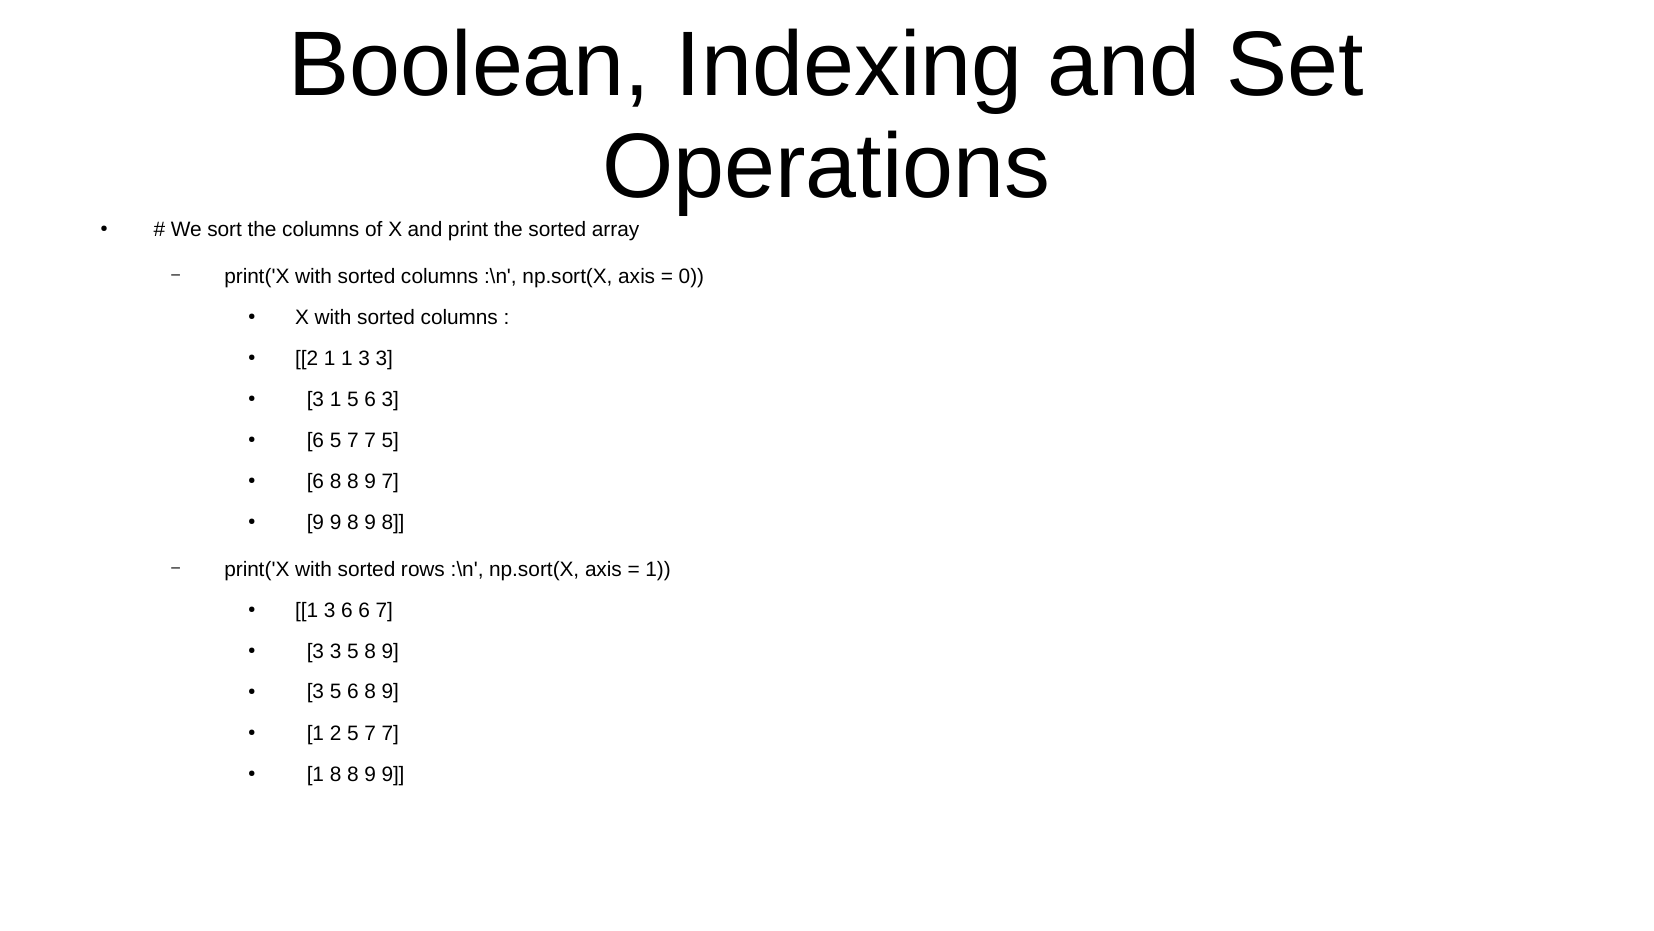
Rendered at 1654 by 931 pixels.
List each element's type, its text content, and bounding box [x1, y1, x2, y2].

list # We sort the columns of X and print the sorted array print('X with sorted columns :\n', np.sort(X, axis = 0)) X with sorted columns : [[2 1 1 3 3] [3 1 5 6 3] [6 5 7 7 5] [6 8 8 9 7] [9 9 8 9 8]] print('X with sorted rows :\n', np.sort(X, axis = 1)) [[1 3 6 6 7] [3 3 5 8 9] [3 5 6 8 9] [1 2 5 7 7] [1 8 8 9 9]] [82, 217, 1621, 901]
title Boolean, Indexing and Set Operations [82, 12, 1571, 217]
